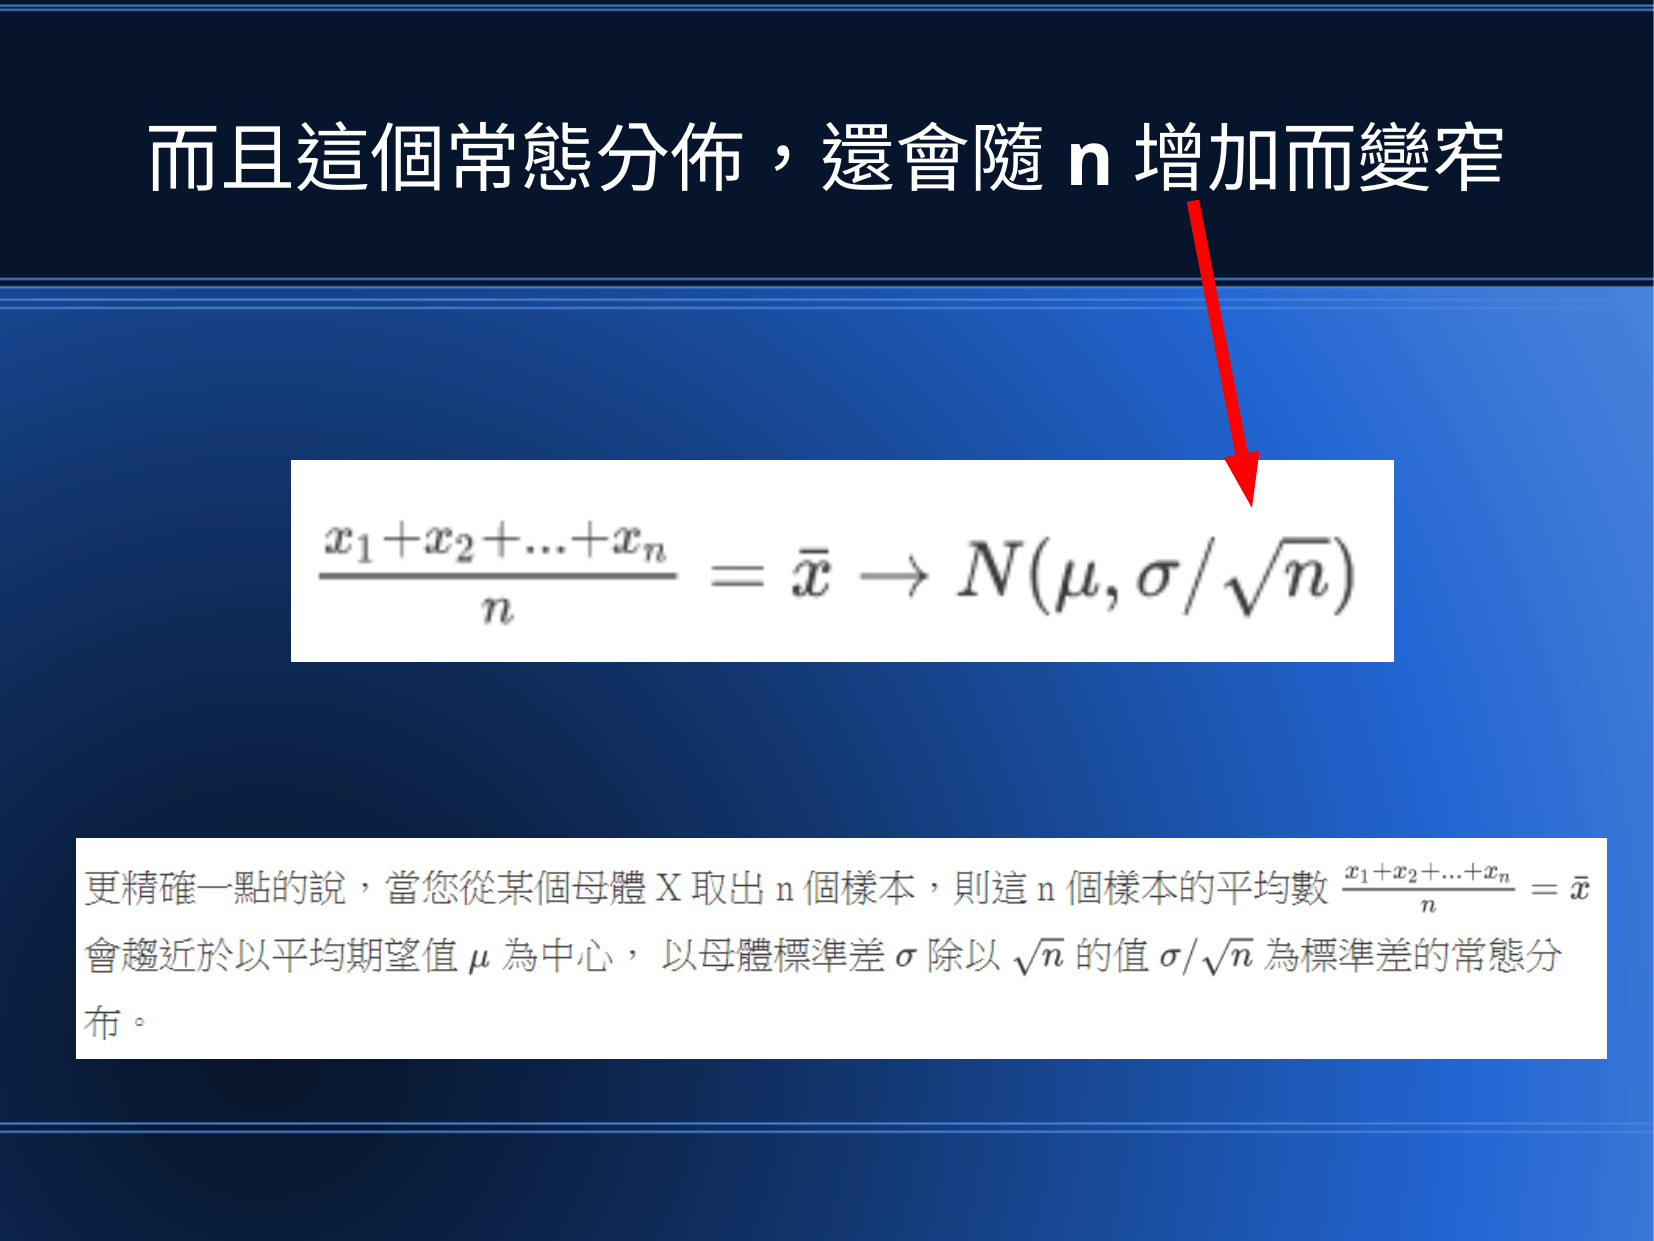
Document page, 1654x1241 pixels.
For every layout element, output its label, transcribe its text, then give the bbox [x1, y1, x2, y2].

title 而且這個常態分佈，還會隨n增加而變窄 [82, 49, 1571, 257]
picture [0, 0, 1654, 1241]
